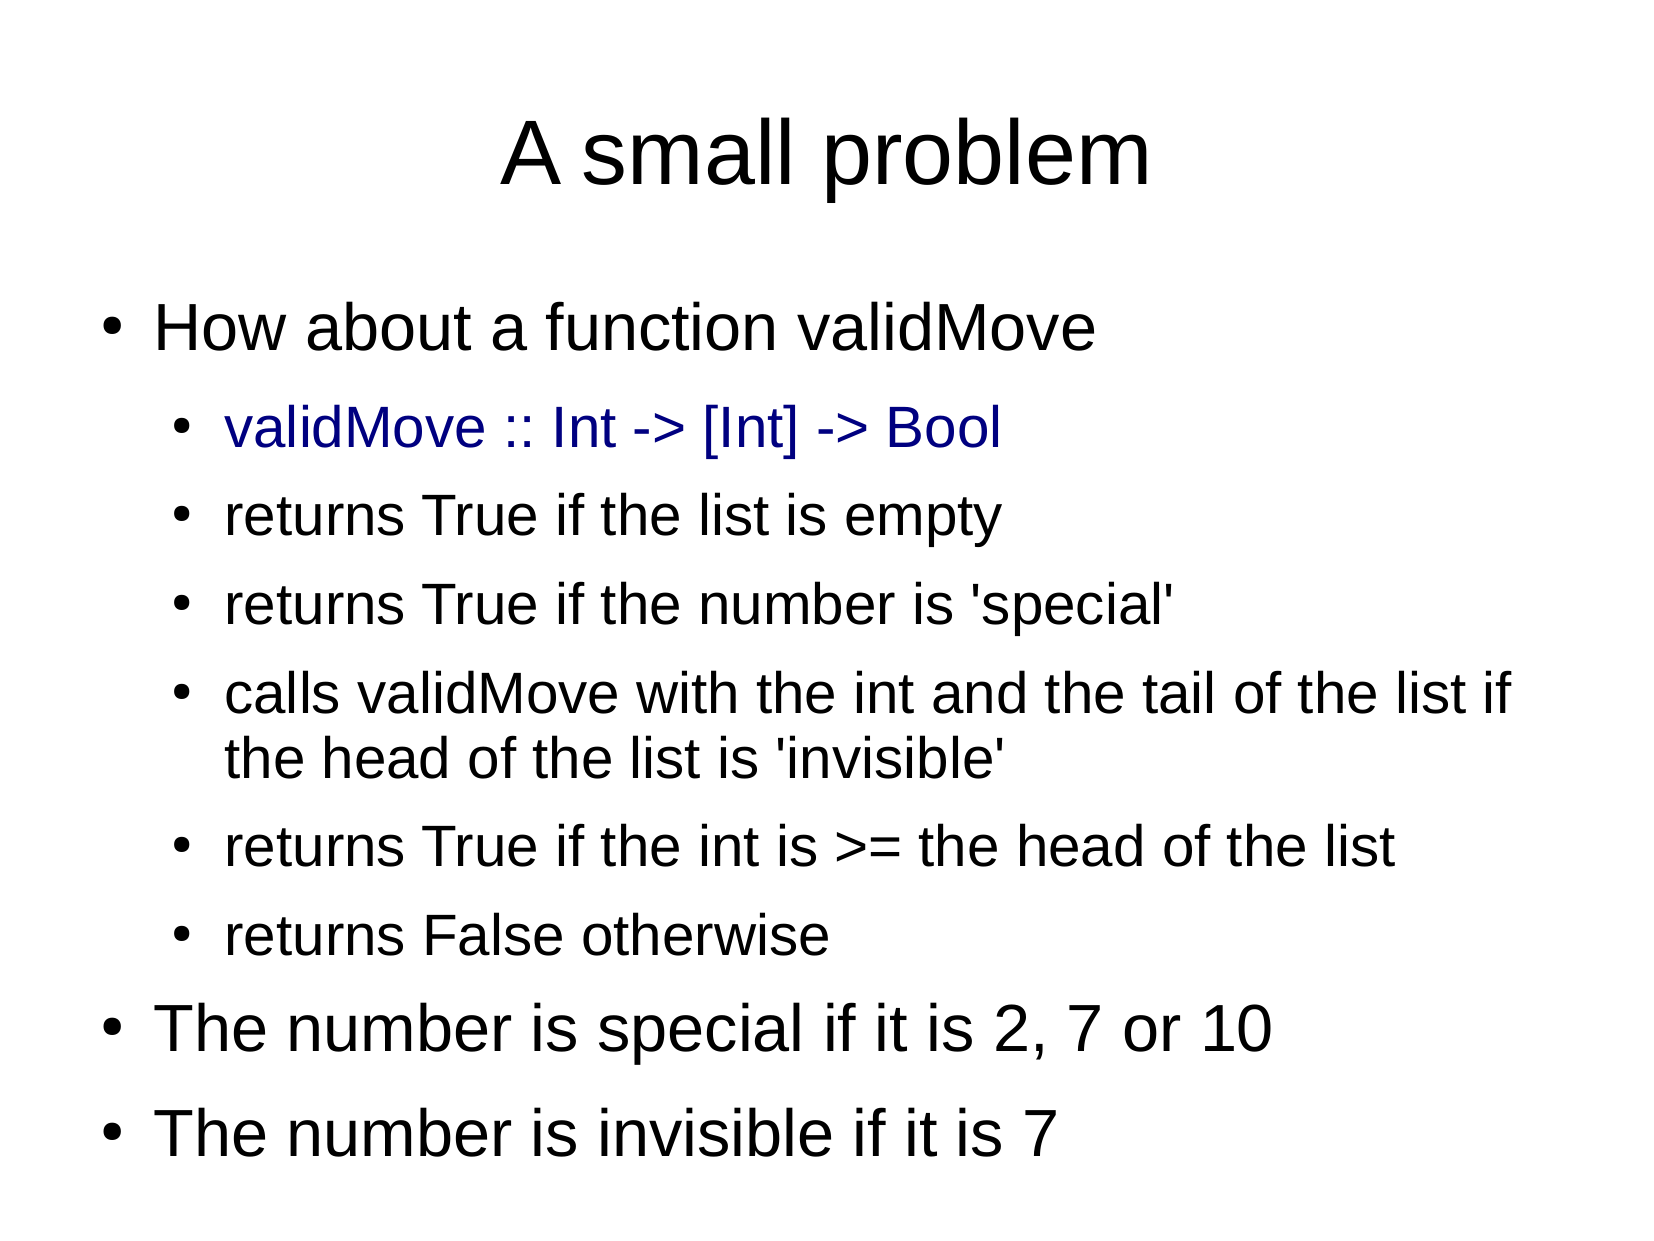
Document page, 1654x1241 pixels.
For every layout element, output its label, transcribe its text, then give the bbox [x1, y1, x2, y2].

list How about a function validMove validMove :: Int -> [Int] -> Bool returns True if the list is empty returns True if the number is 'special' calls validMove with the int and the tail of the list if the head of the list is 'invisible' returns True if the int is >= the head of the list returns False otherwise The number is special if it is 2, 7 or 10 The number is invisible if it is 7 [82, 290, 1571, 1171]
title A small problem [82, 56, 1571, 250]
